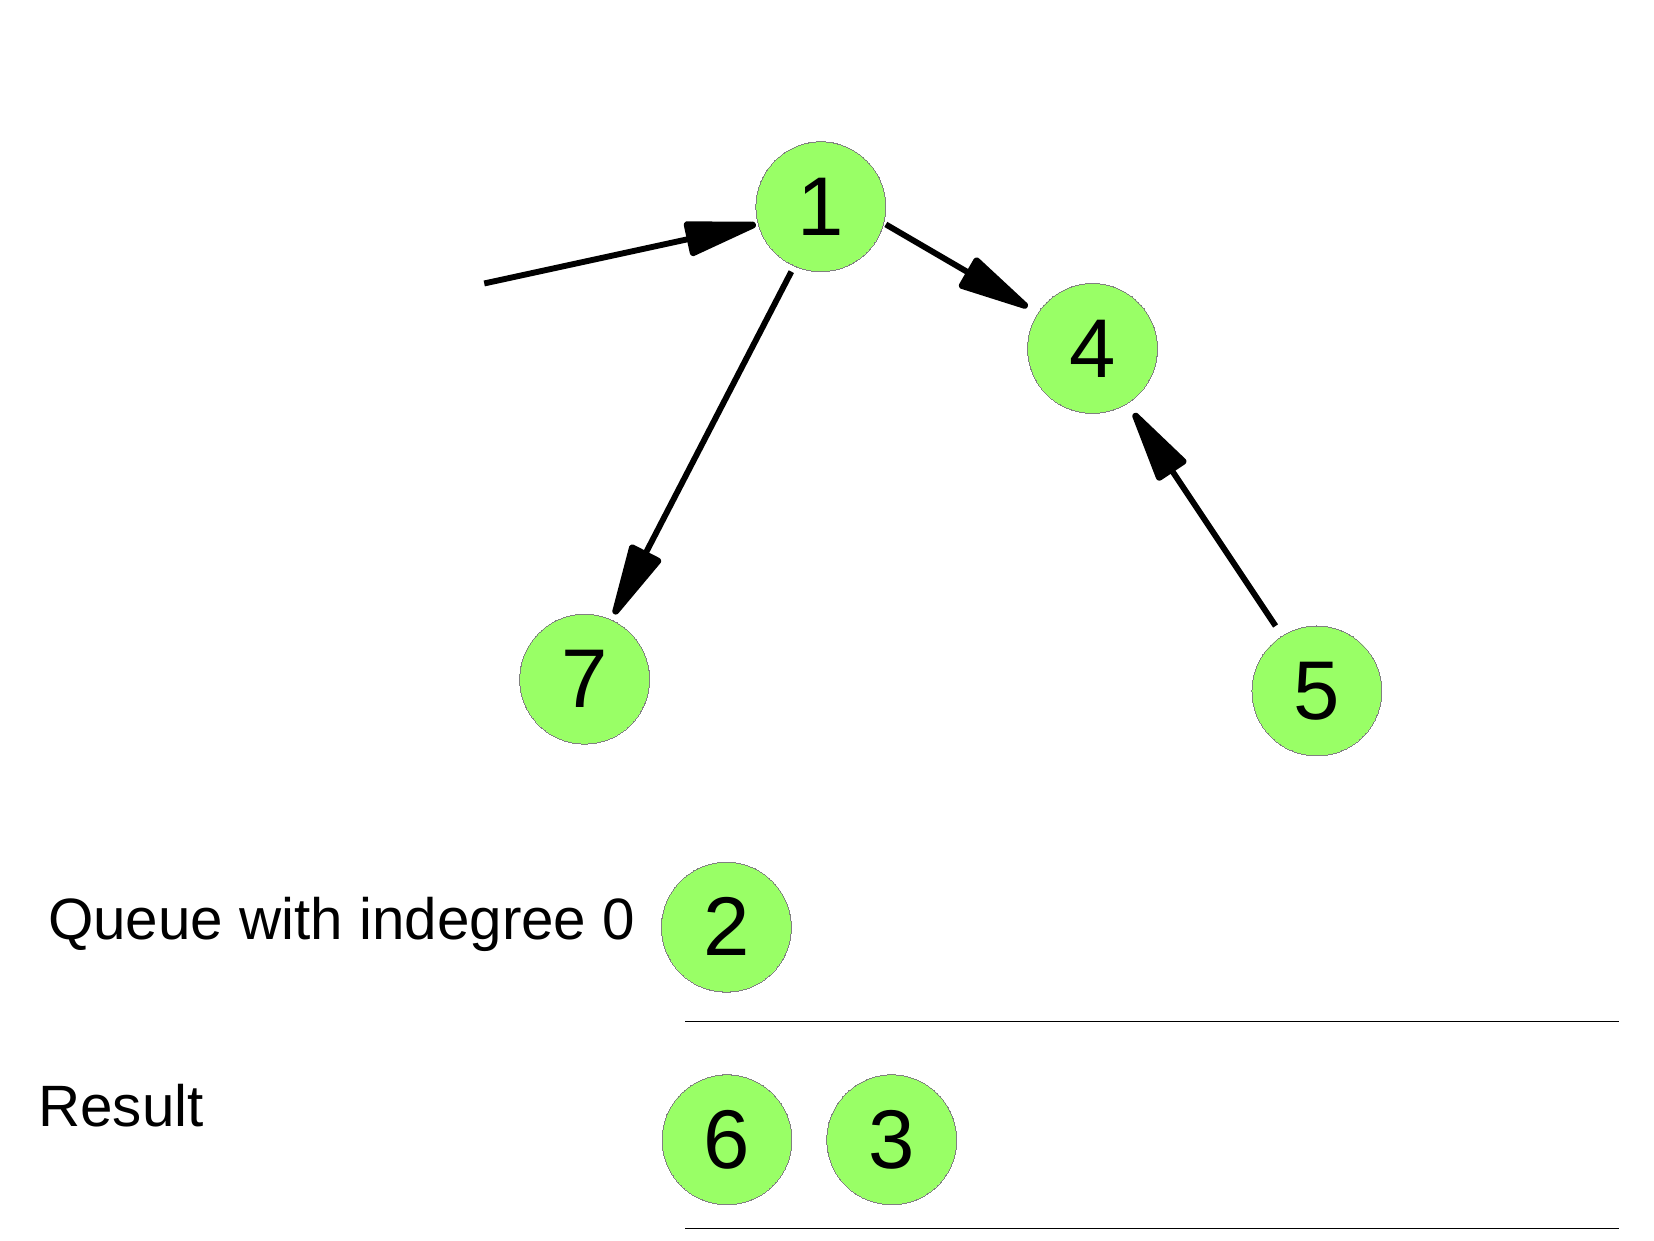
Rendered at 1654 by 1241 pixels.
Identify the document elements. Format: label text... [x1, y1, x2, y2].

text_box 6 [662, 1074, 792, 1205]
text_box Result [23, 1065, 219, 1146]
text_box Queue with indegree 0 [33, 879, 650, 960]
text_box 5 [1251, 625, 1382, 756]
text_box 4 [1027, 283, 1158, 414]
text_box 3 [826, 1074, 957, 1205]
text_box 1 [755, 141, 886, 272]
text_box 7 [519, 614, 650, 745]
text_box 2 [661, 862, 792, 993]
